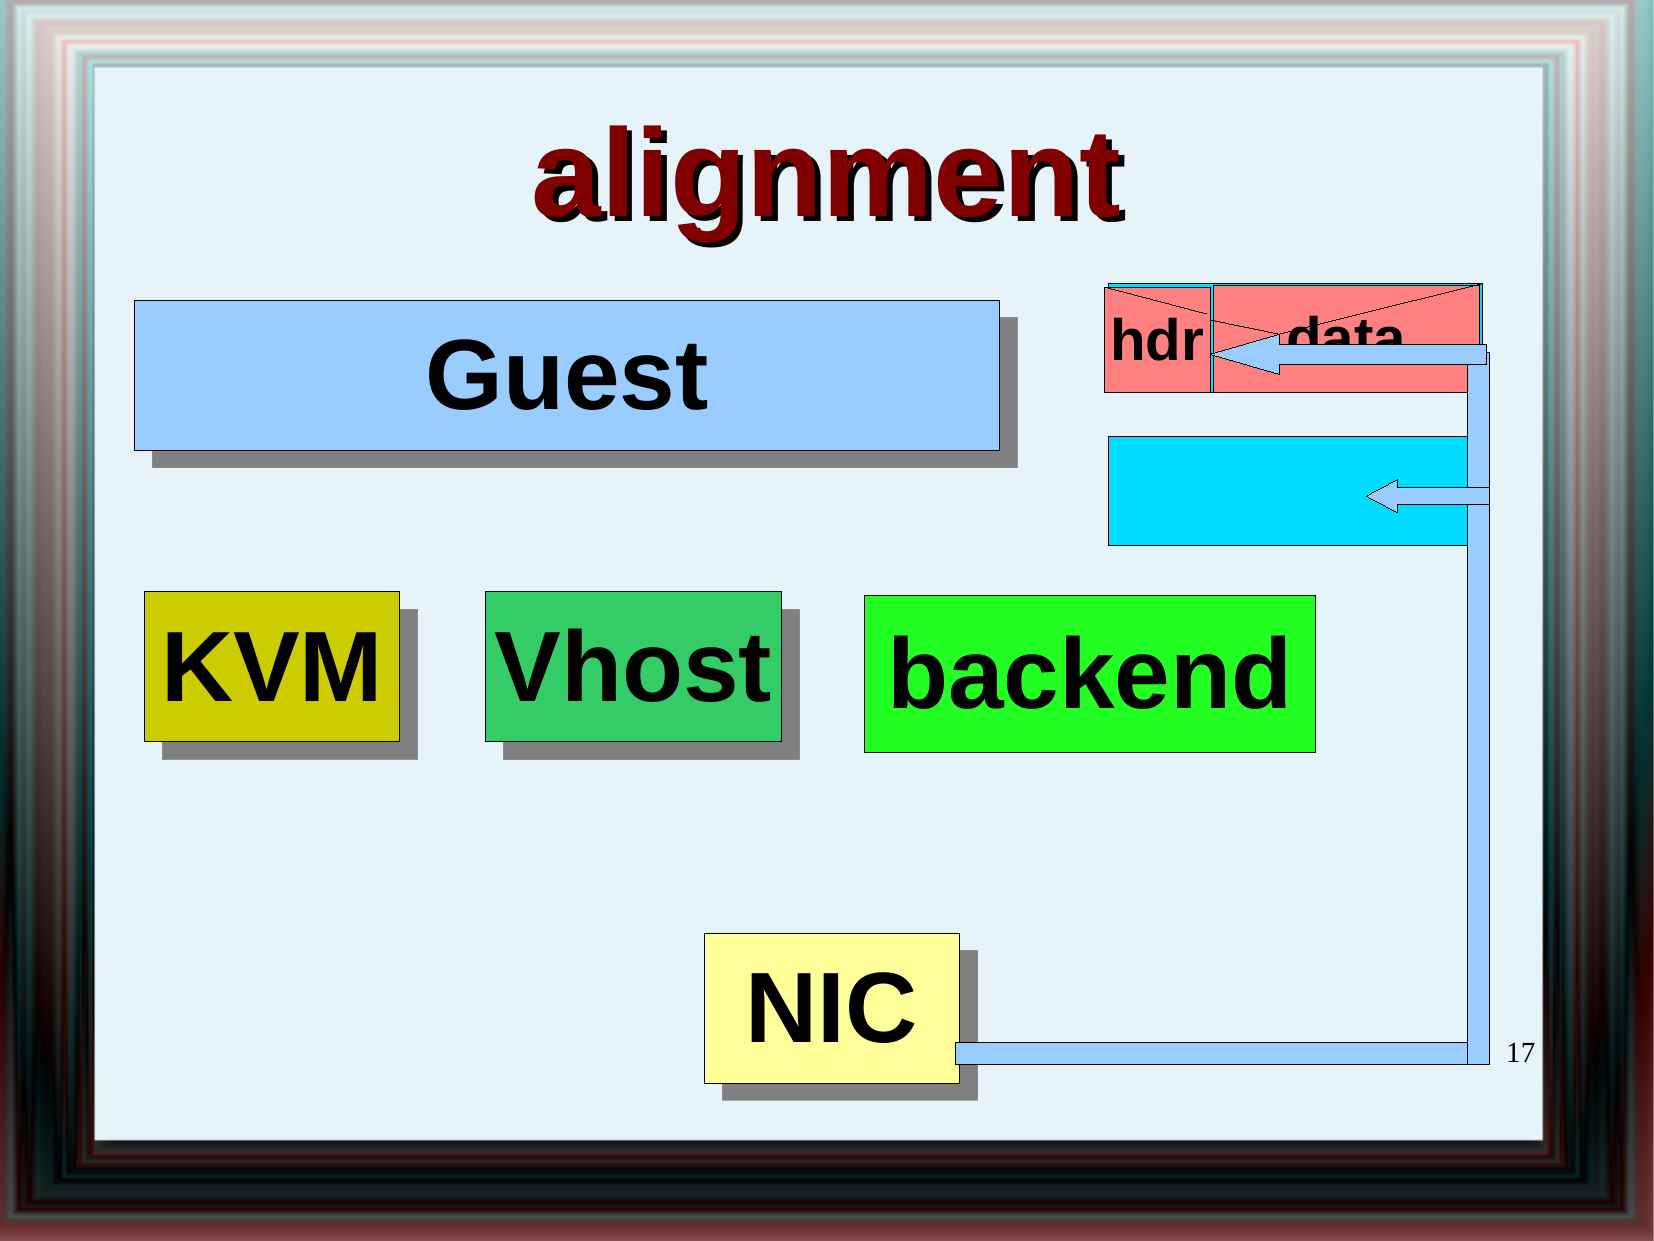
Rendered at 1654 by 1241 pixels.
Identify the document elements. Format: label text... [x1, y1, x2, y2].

text_box data [1213, 356, 1467, 393]
picture [0, 0, 1654, 1241]
text_box backend [864, 595, 1316, 753]
text_box Guest [134, 300, 1000, 451]
text_box data [1213, 285, 1480, 353]
text_box KVM [144, 591, 400, 742]
text_box Vhost [485, 591, 782, 742]
text_box data [1297, 332, 1310, 344]
title alignment [118, 102, 1536, 243]
text_box [955, 283, 1490, 1065]
text_box NIC [704, 933, 960, 1084]
text_box hdr [1104, 287, 1211, 393]
